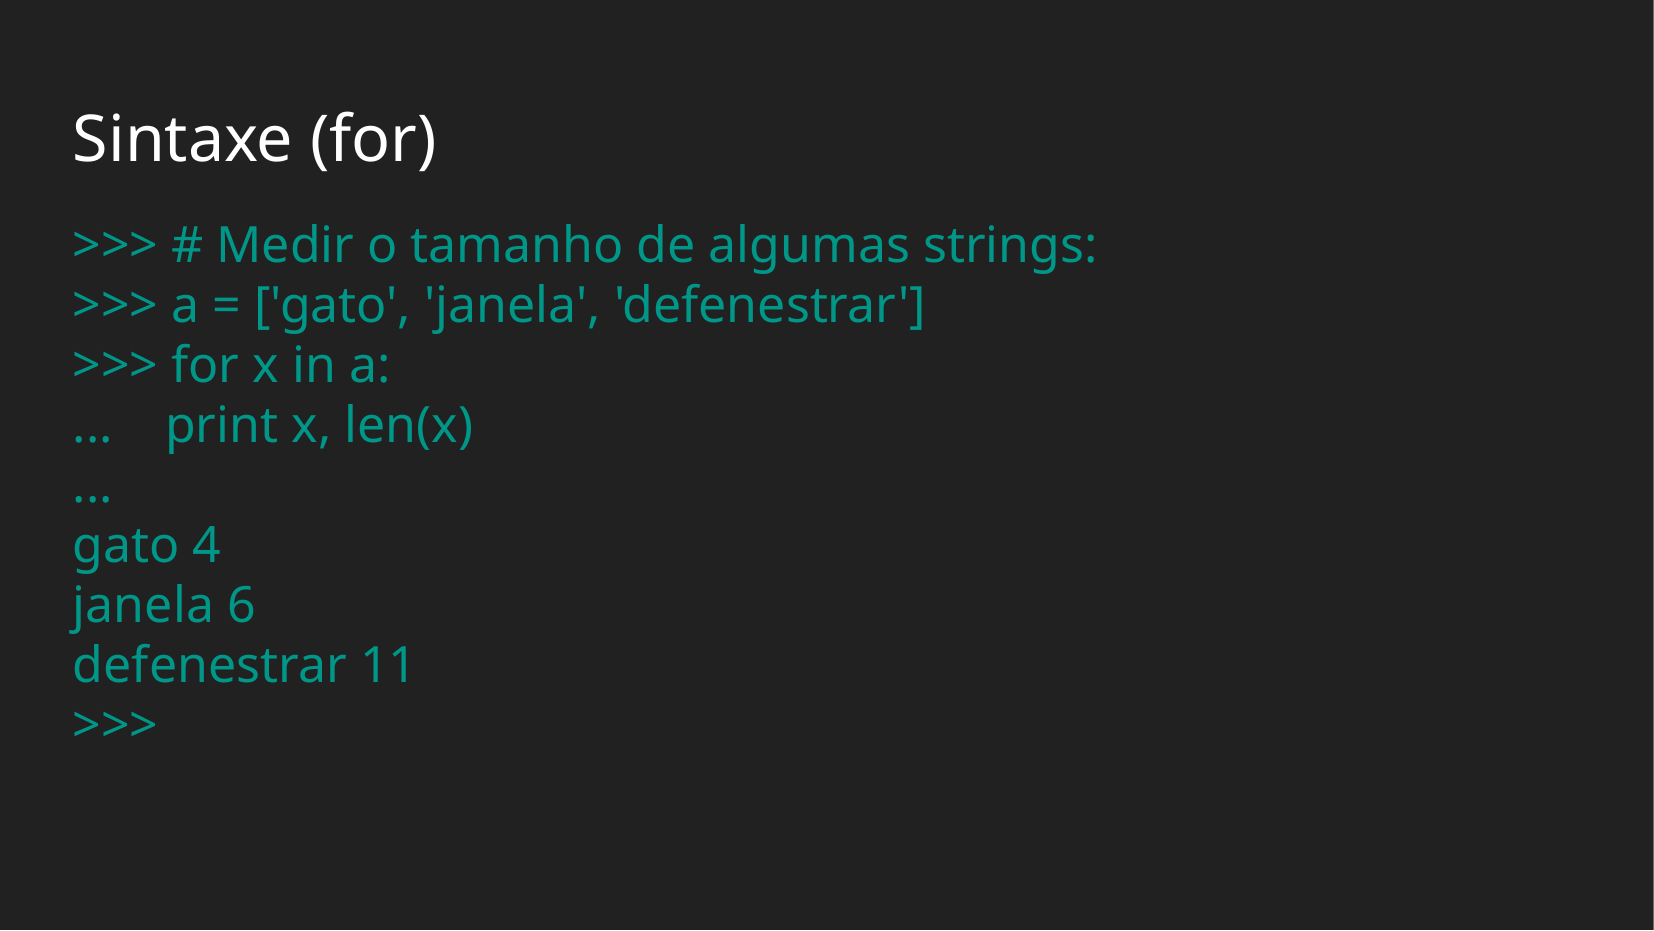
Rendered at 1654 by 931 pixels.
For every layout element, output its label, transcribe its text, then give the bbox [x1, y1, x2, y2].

title Sintaxe (for) [56, 80, 1598, 185]
list >>> # Medir o tamanho de algumas strings: >>> a = ['gato', 'janela', 'defenestrar'] >>> for x in a: ... print x, len(x) ... gato 4 janela 6 defenestrar 11 >>> [56, 195, 1585, 914]
